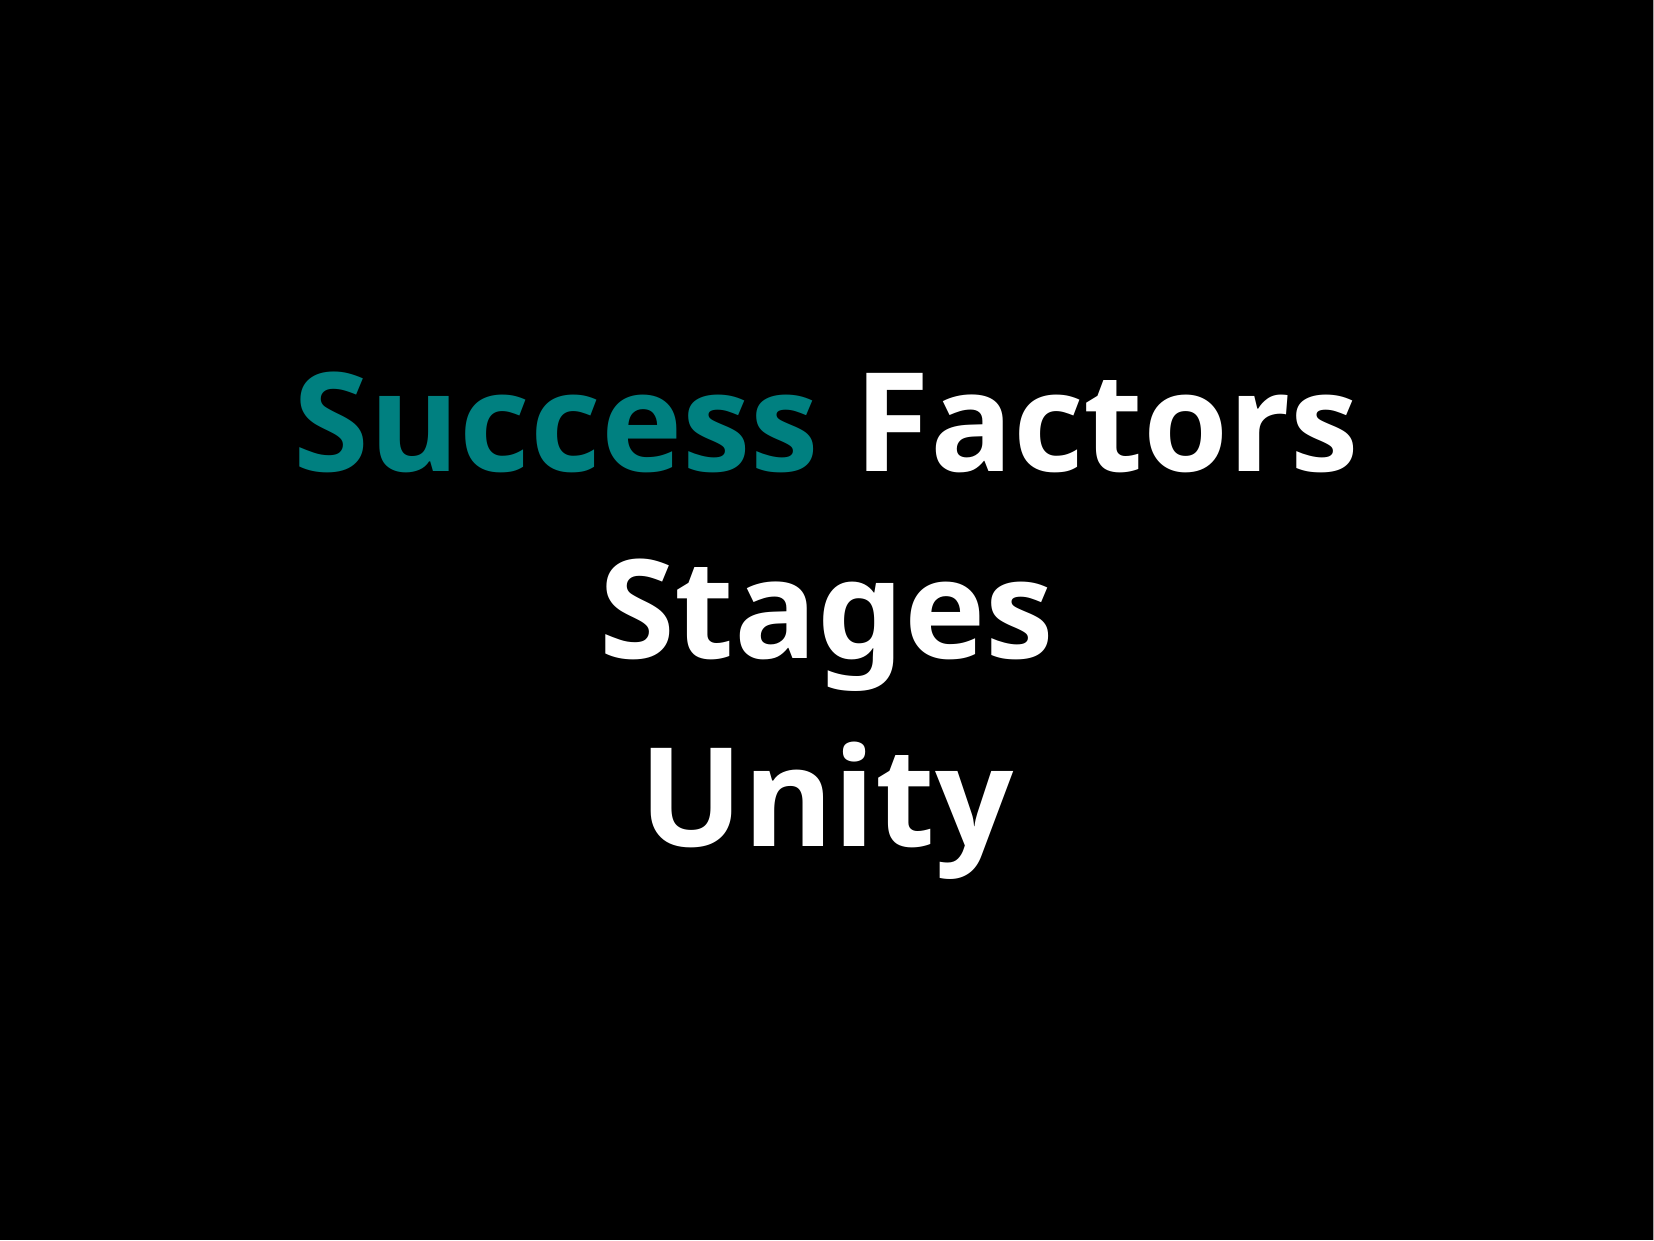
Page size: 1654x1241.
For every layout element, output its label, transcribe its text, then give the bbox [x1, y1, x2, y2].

title Success Factors Stages Unity [82, 66, 1571, 1145]
